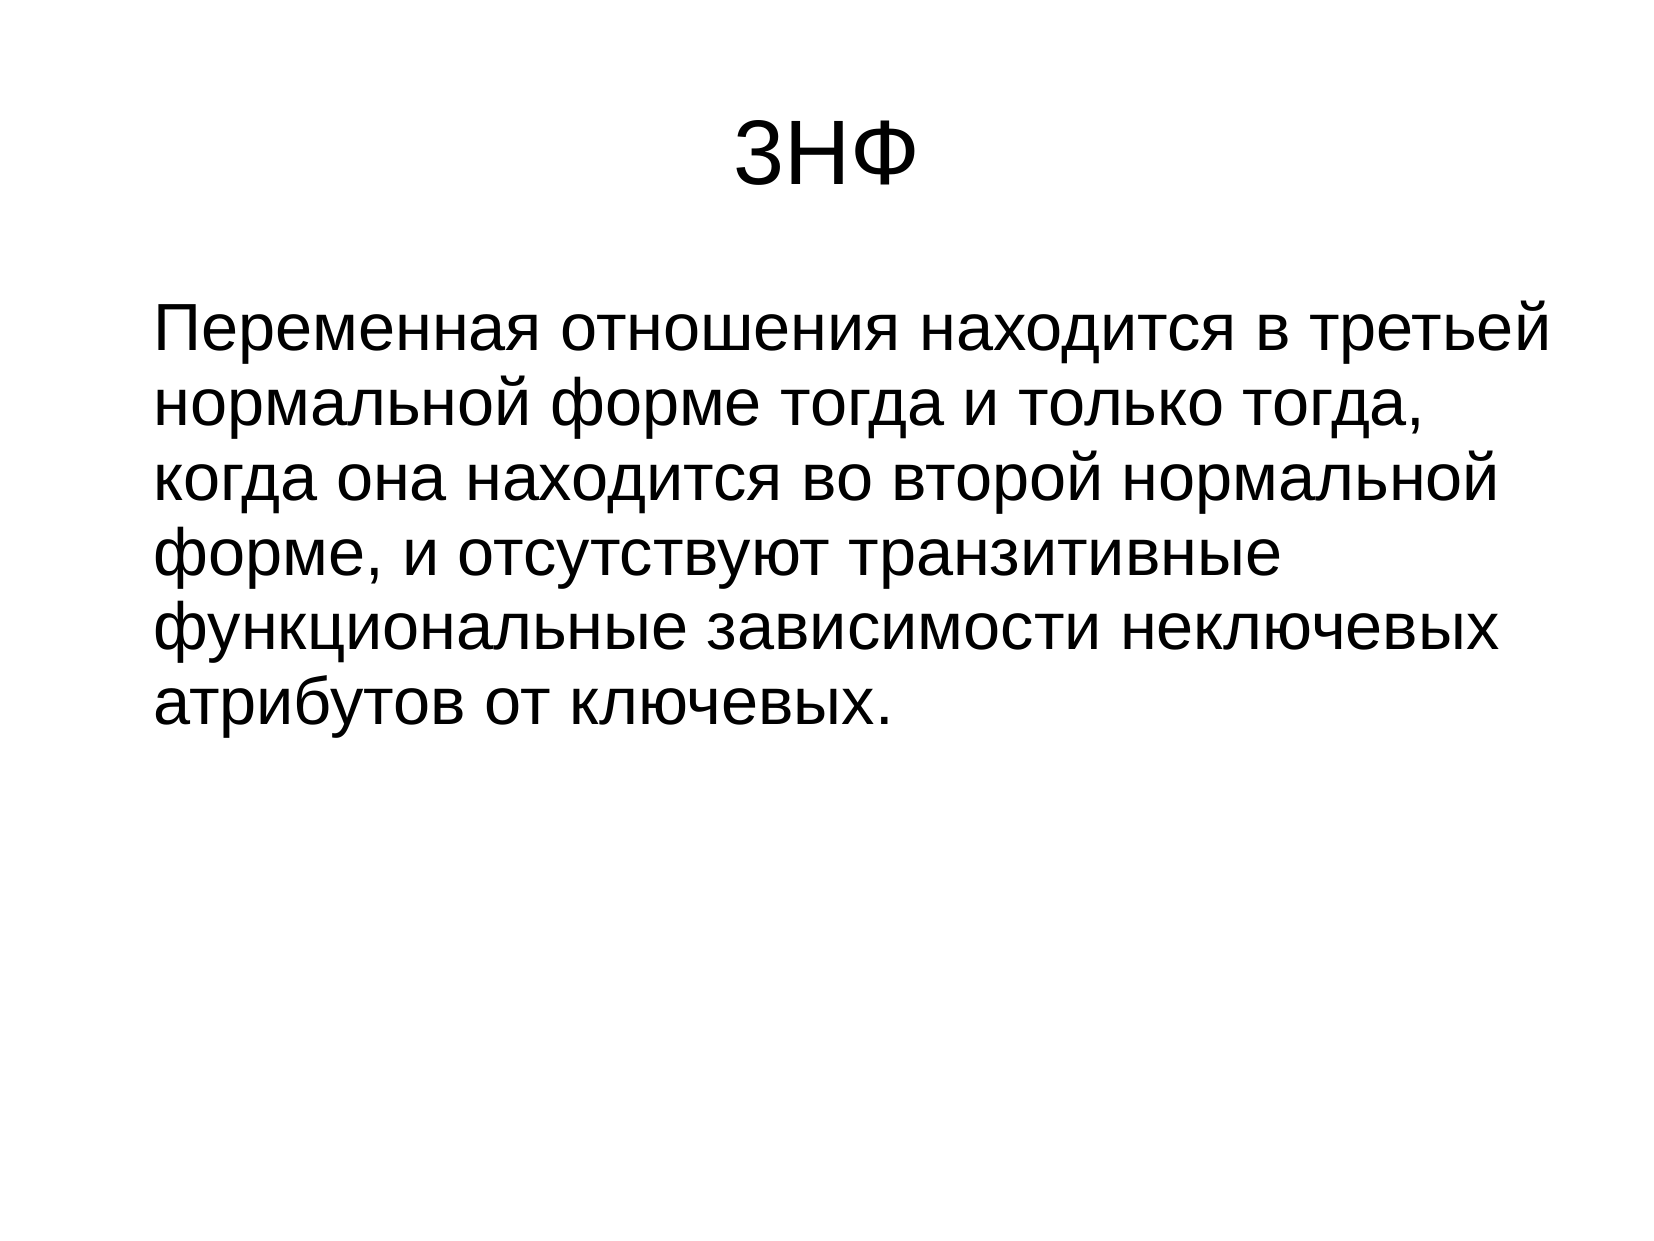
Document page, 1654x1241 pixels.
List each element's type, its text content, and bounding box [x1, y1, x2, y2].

title 3НФ [82, 49, 1571, 257]
list Переменная отношения находится в третьей нормальной форме тогда и только тогда, когда она находится во второй нормальной форме, и отсутствуют транзитивные функциональные зависимости неключевых атрибутов от ключевых. [82, 290, 1571, 1010]
